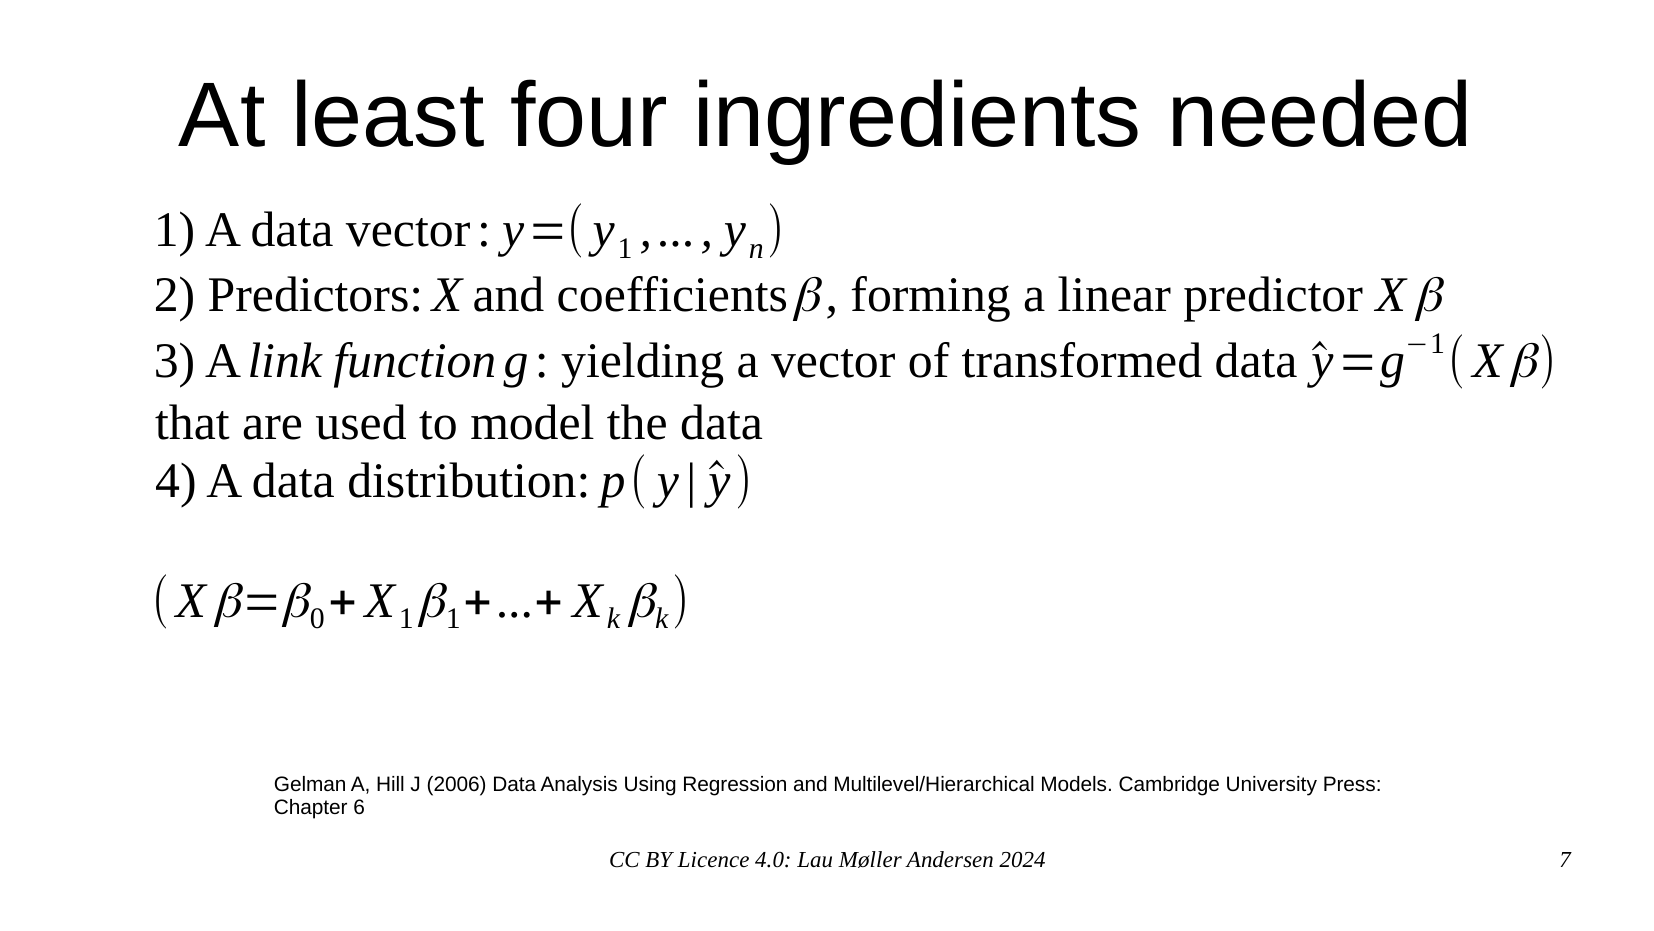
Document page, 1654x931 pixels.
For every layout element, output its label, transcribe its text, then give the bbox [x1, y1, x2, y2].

chart [145, 200, 1563, 636]
text_box Gelman A, Hill J (2006) Data Analysis Using Regression and Multilevel/Hierarchical Models. Cambridge University Press: Chapter 6 [259, 765, 1397, 827]
title At least four ingredients needed [82, 37, 1571, 193]
